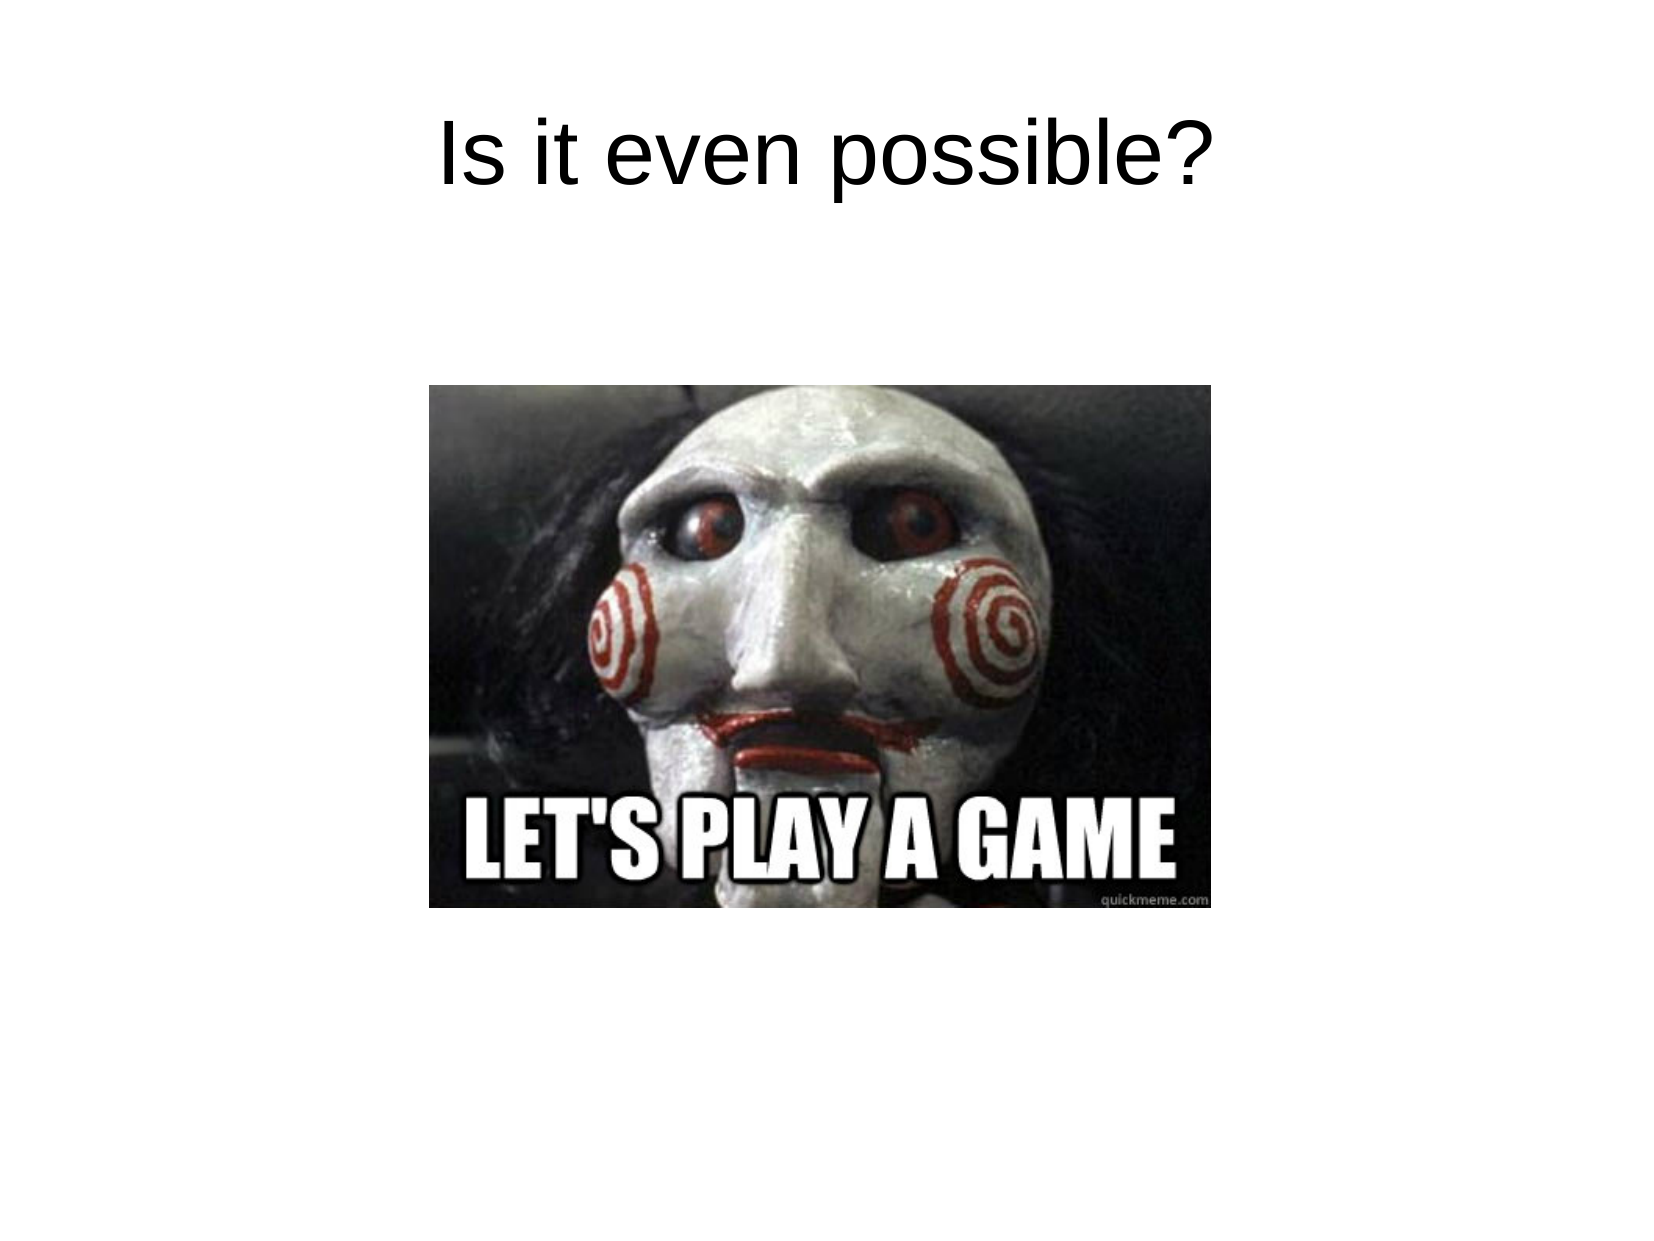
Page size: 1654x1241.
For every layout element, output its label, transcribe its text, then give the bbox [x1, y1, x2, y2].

picture [429, 385, 1211, 908]
title Is it even possible? [82, 49, 1571, 257]
